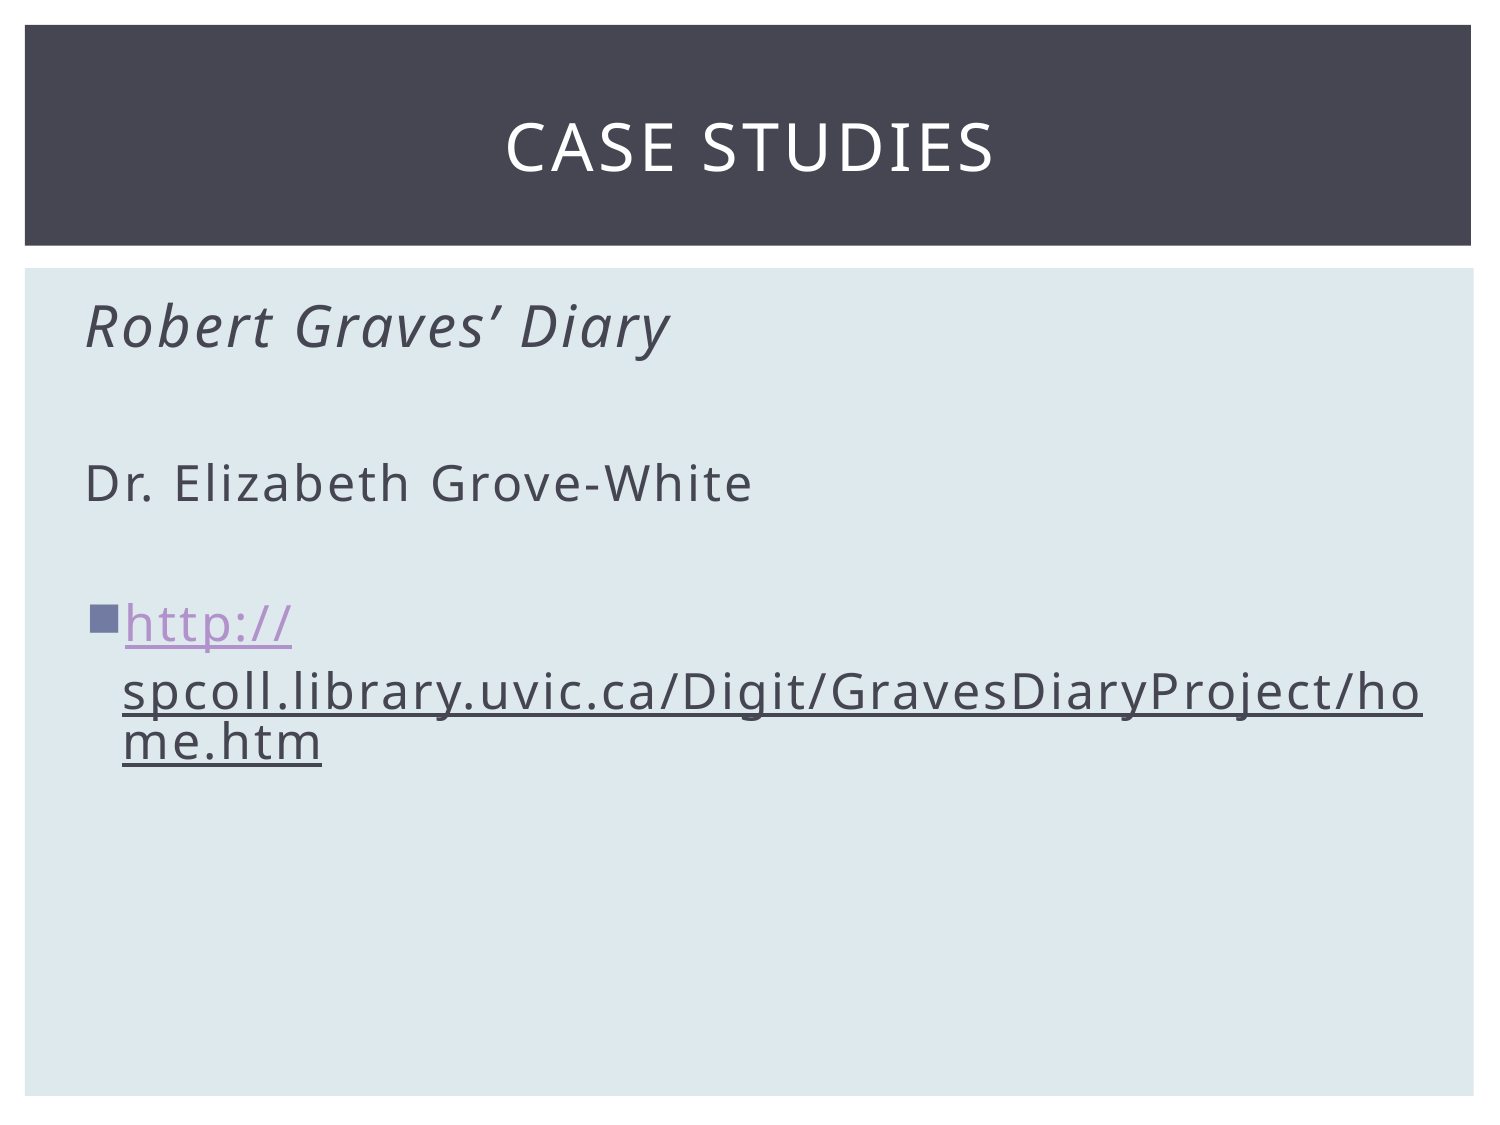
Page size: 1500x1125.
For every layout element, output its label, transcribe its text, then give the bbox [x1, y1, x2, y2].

title Case studies [62, 58, 1438, 232]
list Robert Graves’ Diary Dr. Elizabeth Grove-White http://spcoll.library.uvic.ca/Digit/GravesDiaryProject/home.htm [62, 281, 1442, 1005]
